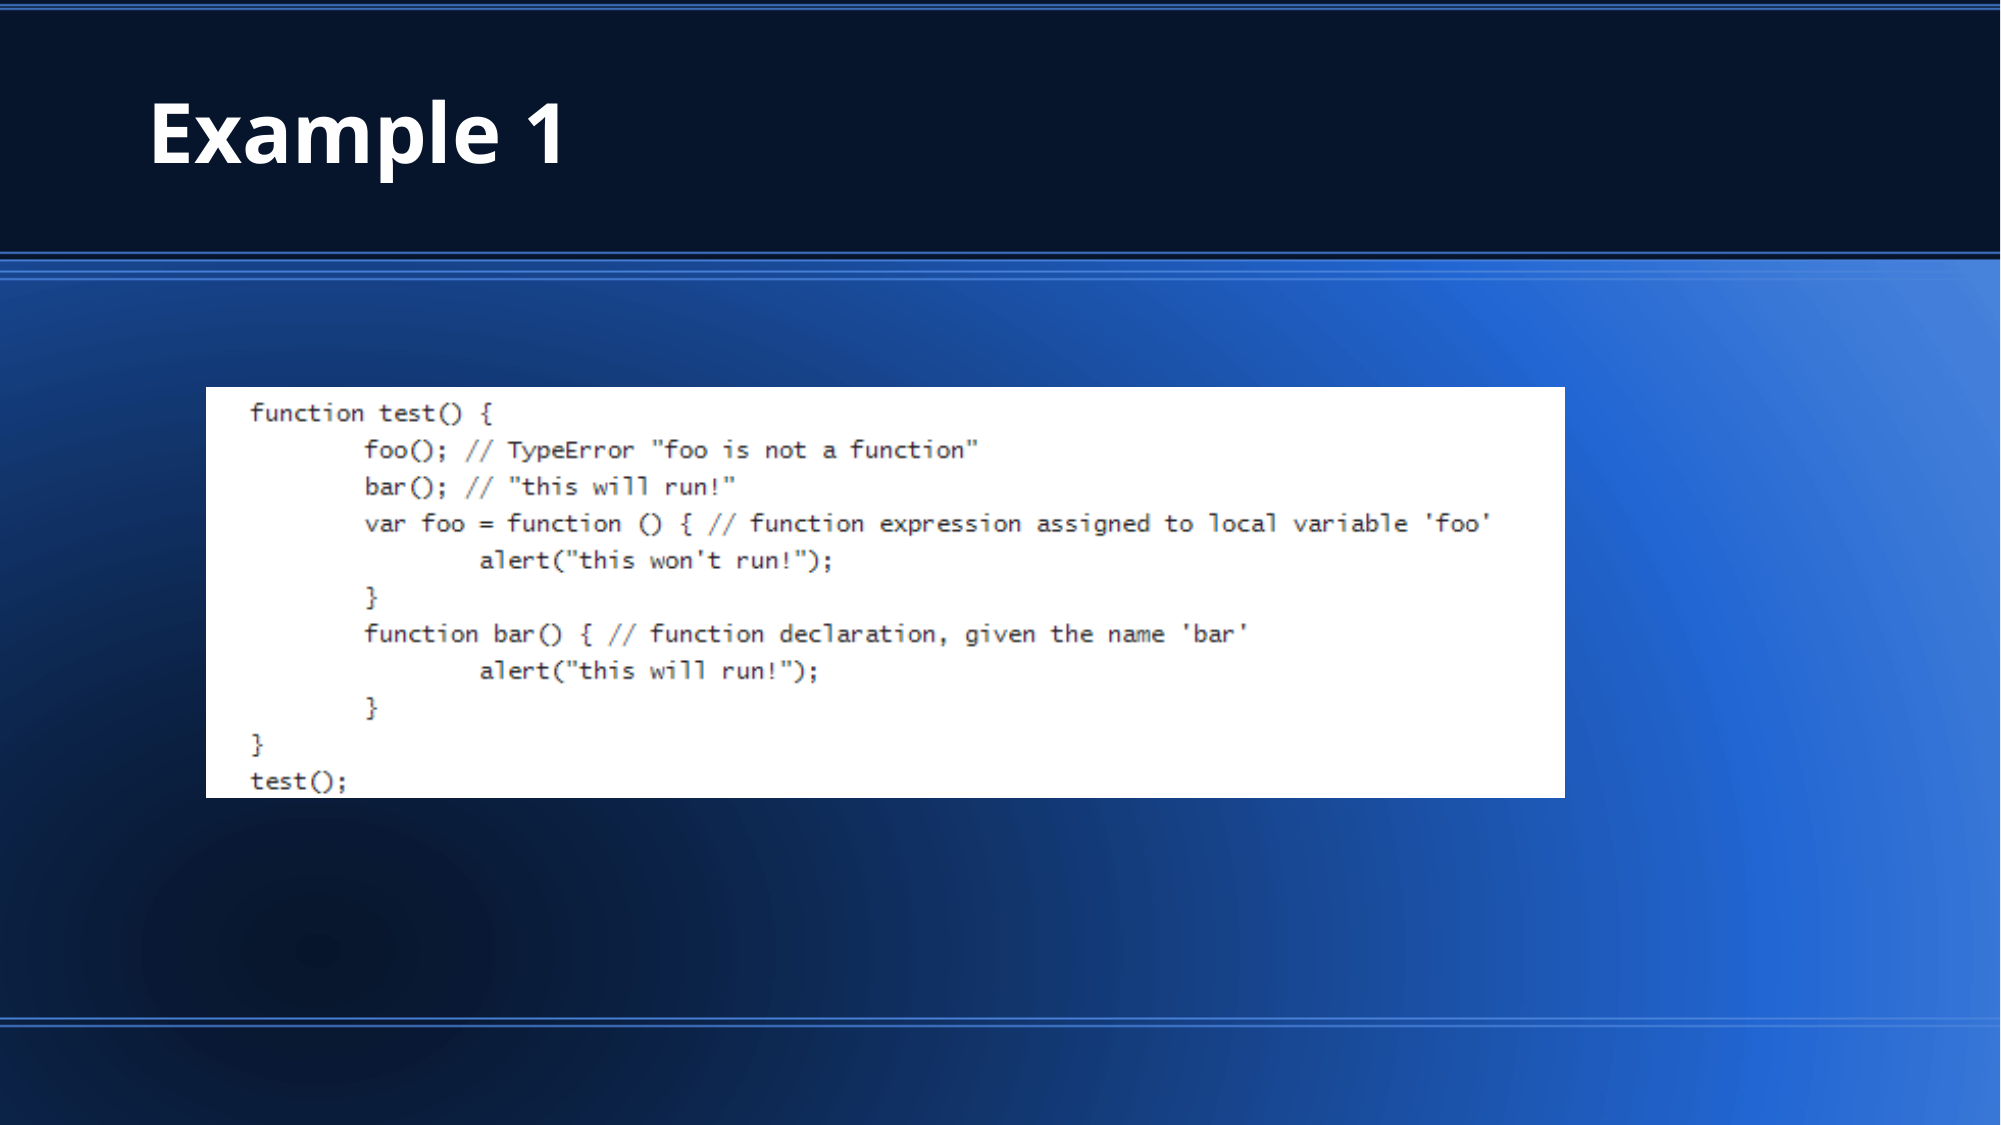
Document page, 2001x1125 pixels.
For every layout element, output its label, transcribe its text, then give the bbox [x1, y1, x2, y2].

picture [0, 0, 2001, 1125]
title Example 1 [132, 73, 1868, 233]
